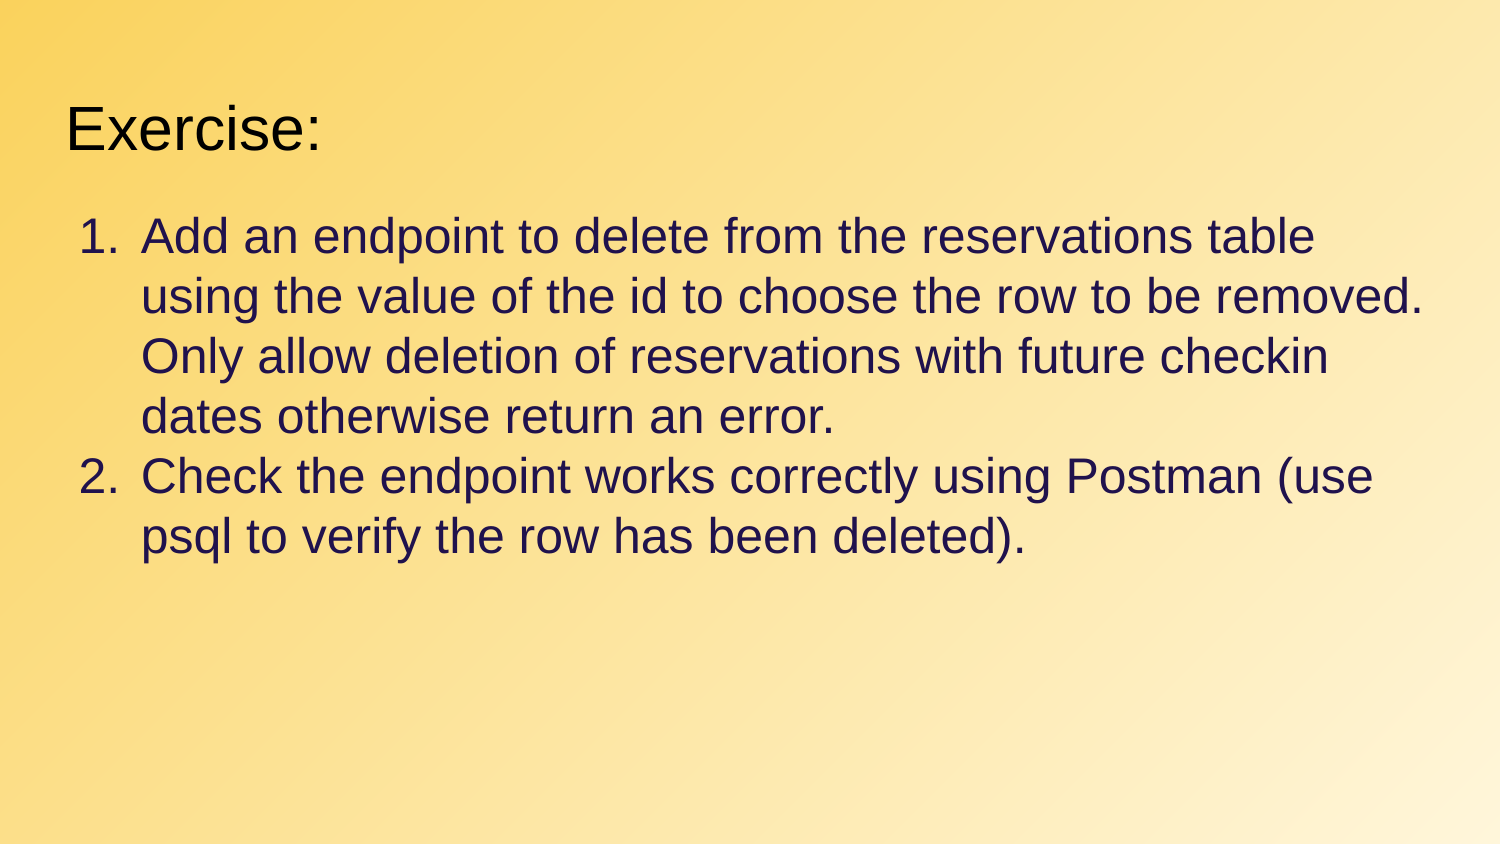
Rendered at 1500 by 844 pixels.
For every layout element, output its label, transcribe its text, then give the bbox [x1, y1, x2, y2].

text_box Exercise: [51, 72, 1449, 167]
text_box Add an endpoint to delete from the reservations table using the value of the id to choose the row to be removed. Only allow deletion of reservations with future checkin dates otherwise return an error. Check the endpoint works correctly using Postman (use psql to verify the row has been deleted). [51, 189, 1449, 750]
